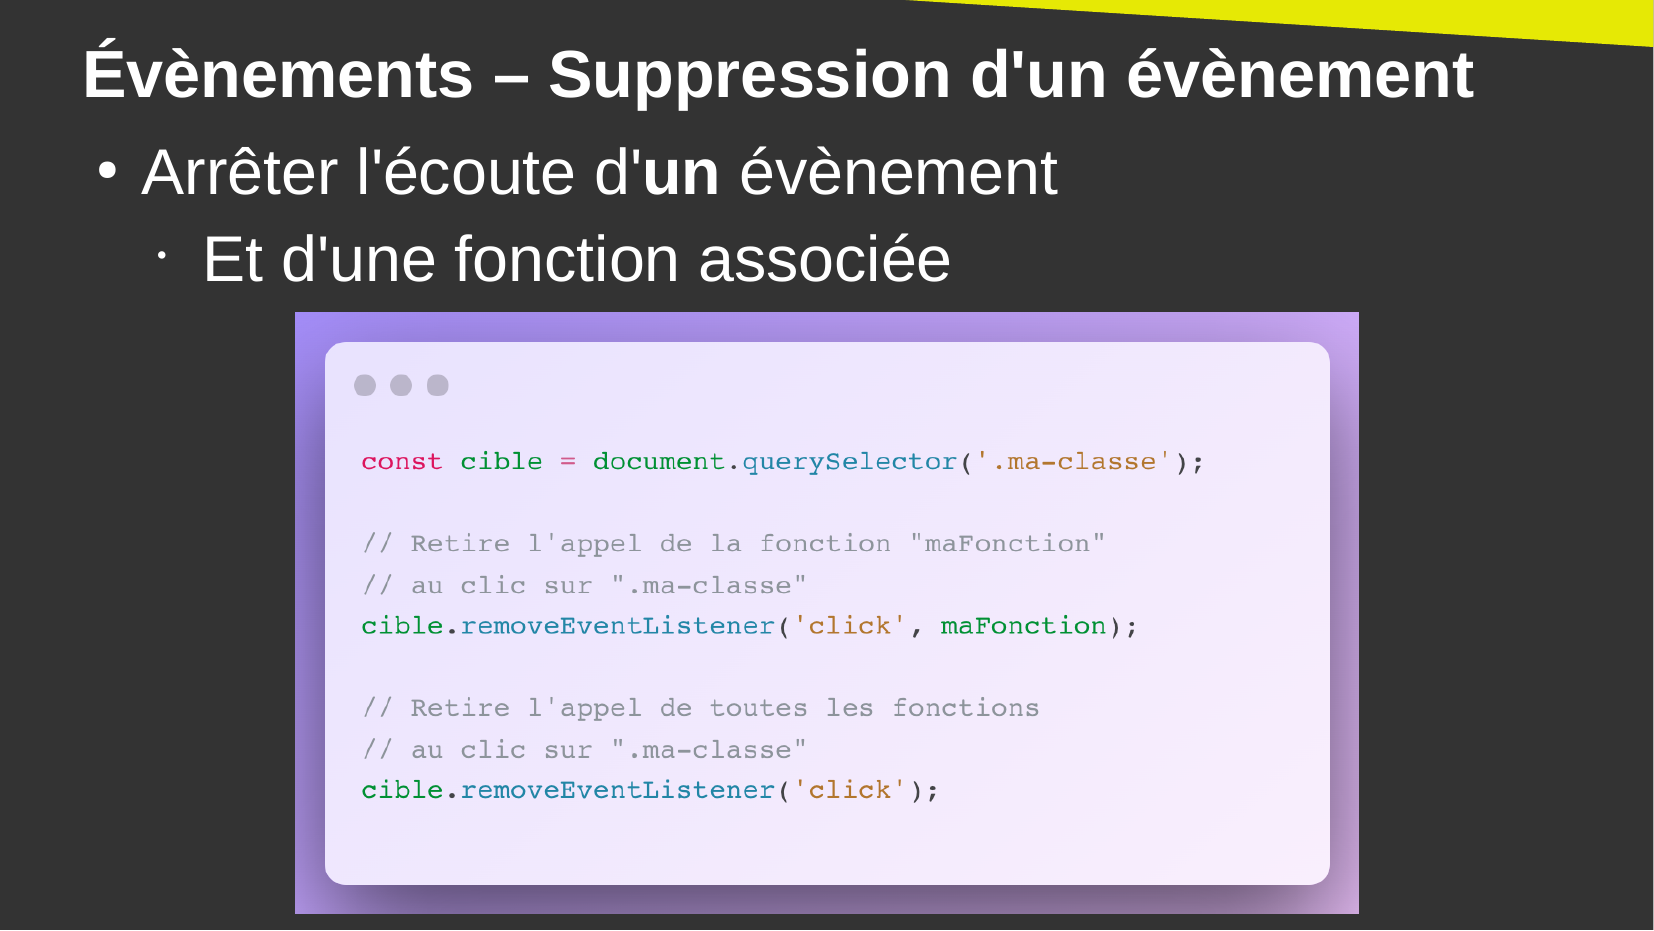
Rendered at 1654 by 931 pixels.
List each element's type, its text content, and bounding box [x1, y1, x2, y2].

title Évènements – Suppression d'un évènement [82, 37, 1571, 114]
picture [295, 312, 1359, 914]
list Arrêter l'écoute d'un évènement Et d'une fonction associée [80, 135, 1620, 296]
text_box [905, 0, 1654, 48]
